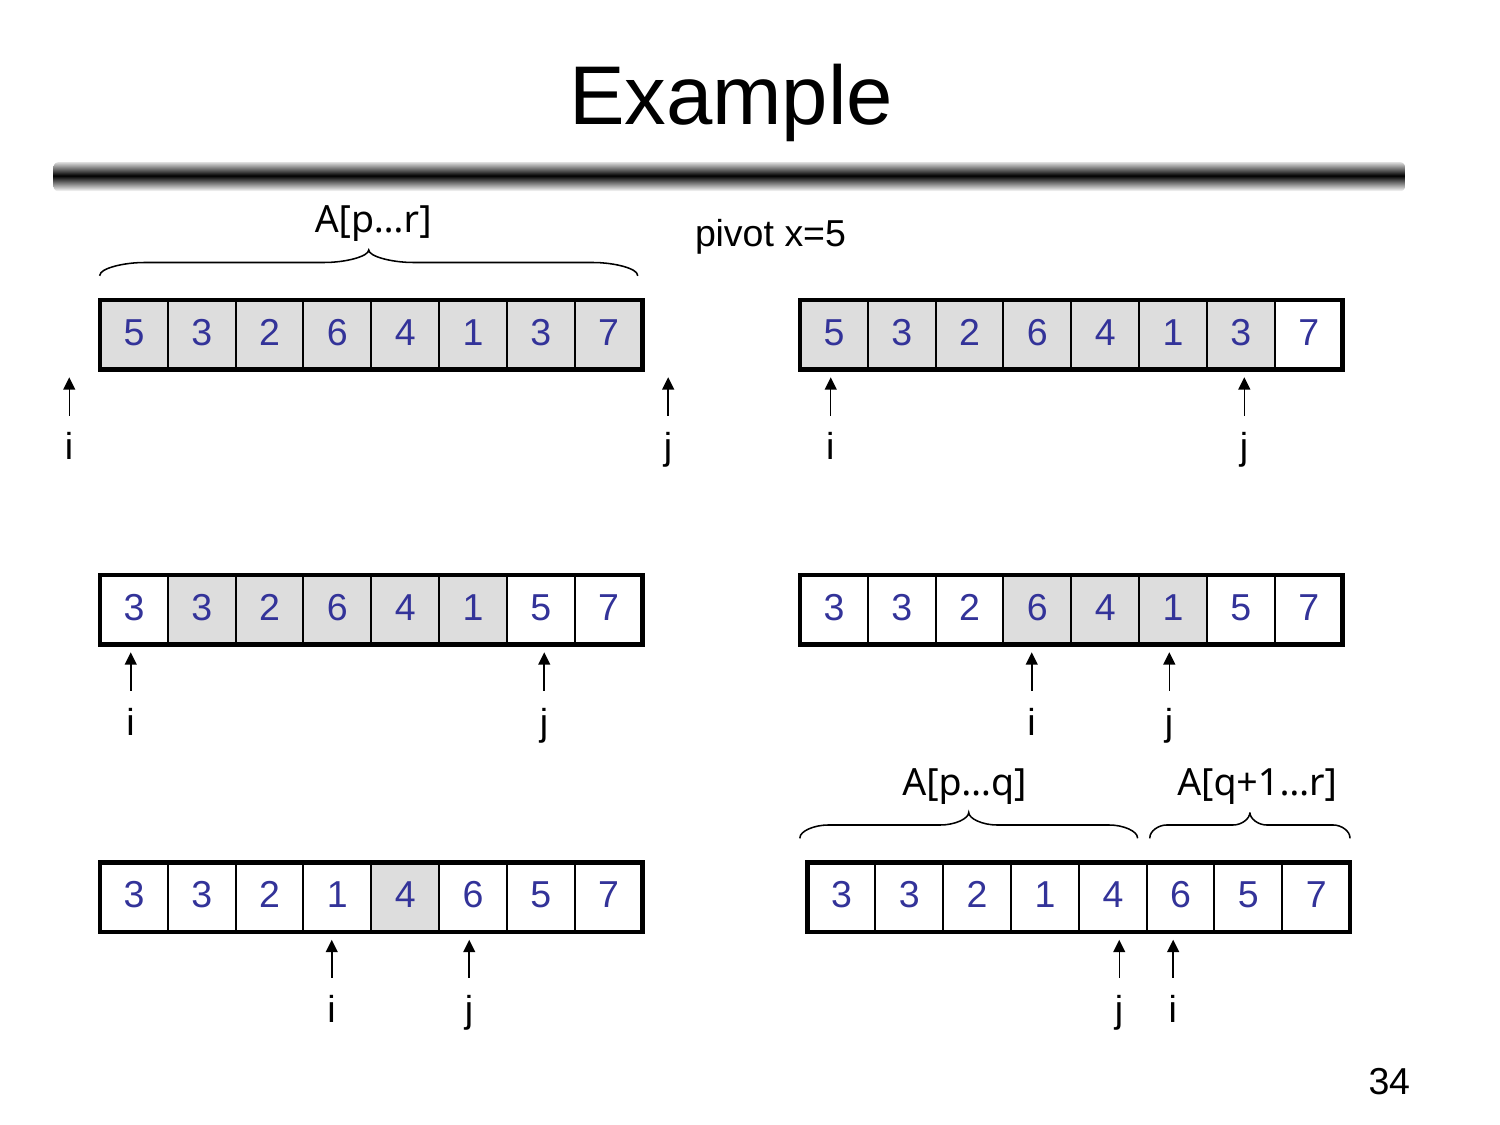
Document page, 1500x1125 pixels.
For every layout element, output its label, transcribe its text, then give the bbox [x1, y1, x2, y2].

text_box 3 [869, 577, 935, 642]
text_box 3 [169, 302, 235, 367]
text_box A[q+1…r] [1162, 749, 1352, 811]
text_box 3 [1208, 302, 1274, 367]
text_box 4 [1072, 577, 1138, 642]
text_box j [1100, 977, 1138, 1038]
text_box 6 [1004, 577, 1070, 642]
text_box 1 [440, 577, 506, 642]
text_box 4 [1072, 302, 1138, 367]
text_box 5 [102, 302, 167, 367]
text_box 5 [1208, 577, 1274, 642]
text_box 5 [508, 577, 574, 642]
text_box 6 [304, 302, 370, 367]
text_box 7 [576, 302, 640, 367]
text_box A[p…q] [887, 749, 1042, 811]
text_box 4 [372, 302, 438, 367]
text_box 5 [1215, 865, 1281, 930]
text_box 2 [237, 865, 302, 930]
text_box 7 [1276, 302, 1340, 367]
text_box 7 [1276, 577, 1340, 642]
text_box 3 [802, 577, 867, 642]
text_box 7 [576, 865, 640, 930]
text_box j [1149, 689, 1188, 751]
text_box 2 [237, 577, 302, 642]
text_box 3 [876, 865, 942, 930]
text_box 2 [937, 577, 1002, 642]
text_box i [811, 414, 850, 476]
text_box 3 [169, 865, 235, 930]
text_box j [525, 689, 563, 751]
text_box 4 [372, 865, 438, 930]
text_box 5 [802, 302, 867, 367]
text_box 3 [102, 865, 167, 930]
text_box i [50, 414, 88, 476]
text_box j [1224, 414, 1263, 476]
text_box 7 [576, 577, 640, 642]
text_box 2 [937, 302, 1002, 367]
text_box 1 [1140, 302, 1206, 367]
text_box i [1153, 977, 1192, 1038]
text_box 3 [508, 302, 574, 367]
text_box 2 [237, 302, 302, 367]
text_box 1 [440, 302, 506, 367]
text_box 1 [1012, 865, 1078, 930]
text_box 6 [1004, 302, 1070, 367]
text_box 6 [304, 577, 370, 642]
text_box 3 [869, 302, 935, 367]
text_box j [648, 414, 687, 476]
title Example [55, 16, 1406, 166]
text_box 3 [102, 577, 167, 642]
text_box 1 [1140, 577, 1206, 642]
text_box 3 [169, 577, 235, 642]
text_box 2 [944, 865, 1010, 930]
text_box 1 [304, 865, 370, 930]
text_box pivot x=5 [680, 200, 861, 262]
text_box i [1012, 689, 1051, 751]
text_box 6 [1148, 865, 1213, 930]
text_box 6 [440, 865, 506, 930]
text_box A[p…r] [299, 187, 447, 248]
text_box 4 [1080, 865, 1146, 930]
text_box i [312, 977, 351, 1038]
text_box i [111, 689, 150, 751]
text_box 5 [508, 865, 574, 930]
text_box 4 [372, 577, 438, 642]
text_box 3 [810, 865, 874, 930]
text_box j [450, 977, 488, 1038]
text_box 7 [1283, 865, 1348, 930]
